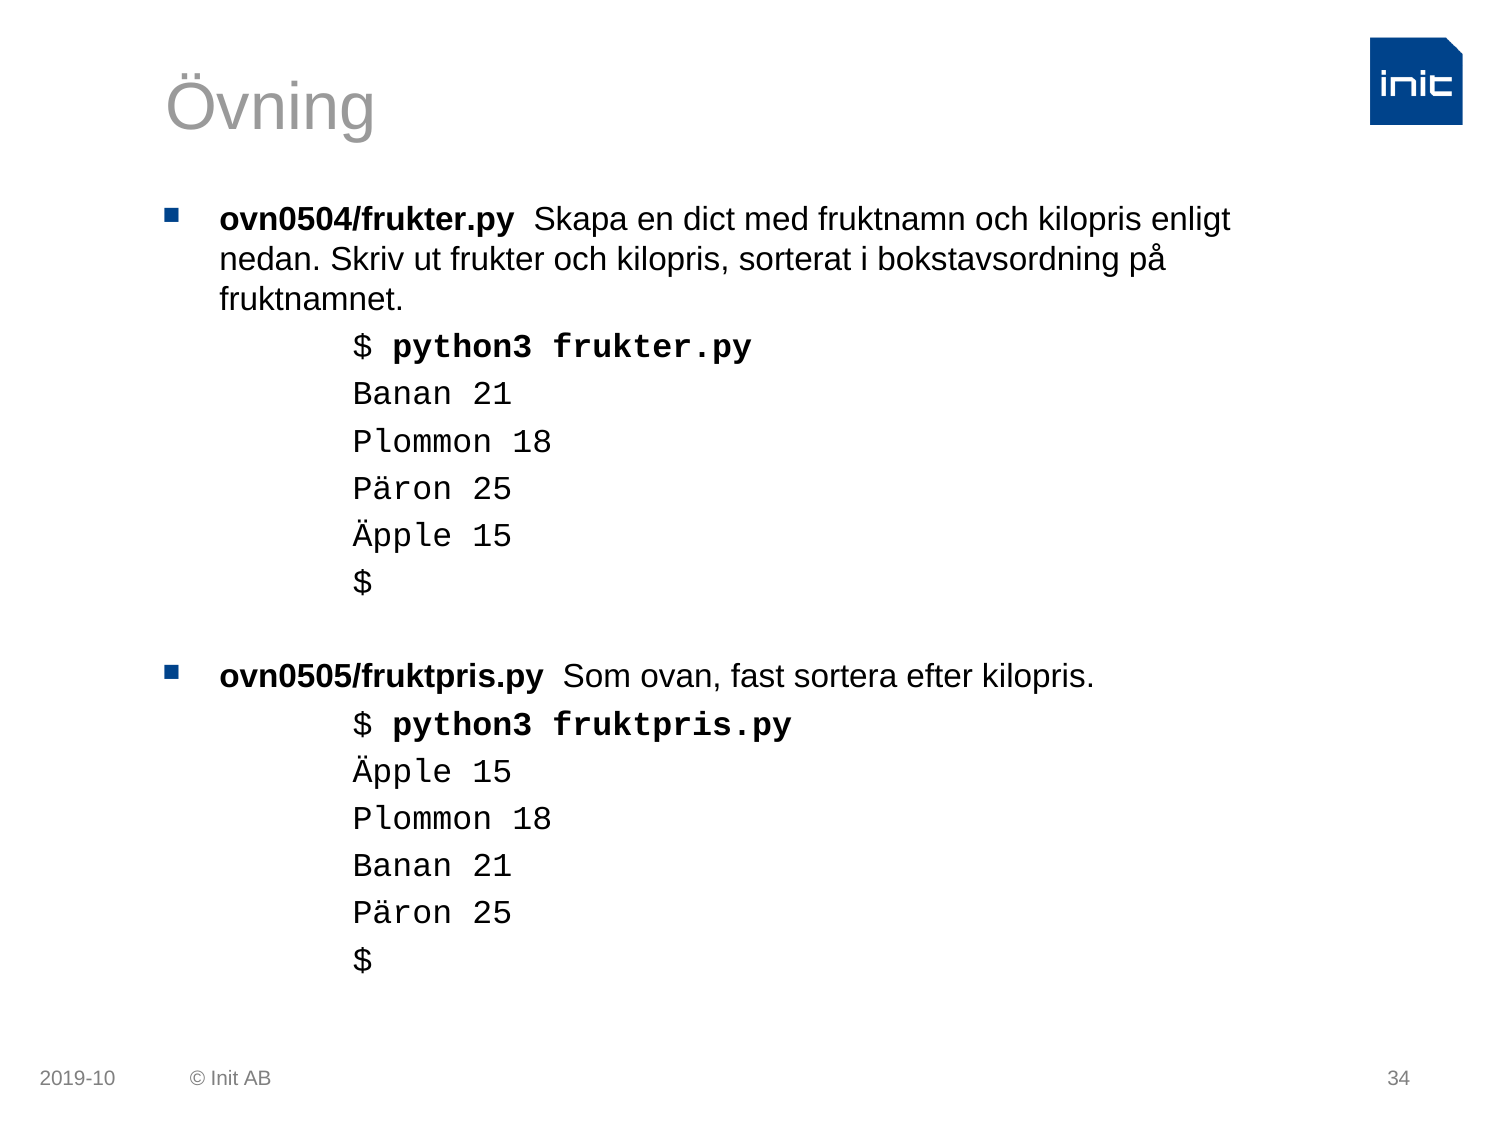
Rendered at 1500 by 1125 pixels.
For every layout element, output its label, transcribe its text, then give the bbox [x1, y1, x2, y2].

text_box © Init AB [174, 1037, 1326, 1098]
text_box ovn0504/frukter.py Skapa en dict med fruktnamn och kilopris enligt nedan. Skriv ut frukter och kilopris, sorterat i bokstavsordning på fruktnamnet. $ python3 frukter.py Banan 21 Plommon 18 Päron 25 Äpple 15 $ ovn0505/fruktpris.py Som ovan, fast sortera efter kilopris. $ python3 fruktpris.py Äpple 15 Plommon 18 Banan 21 Päron 25 $ [150, 189, 1351, 963]
text_box <nummer> [1350, 1037, 1426, 1098]
text_box Övning [150, 0, 1351, 151]
picture [1370, 37, 1463, 125]
text_box 2019-10 [24, 1037, 151, 1098]
